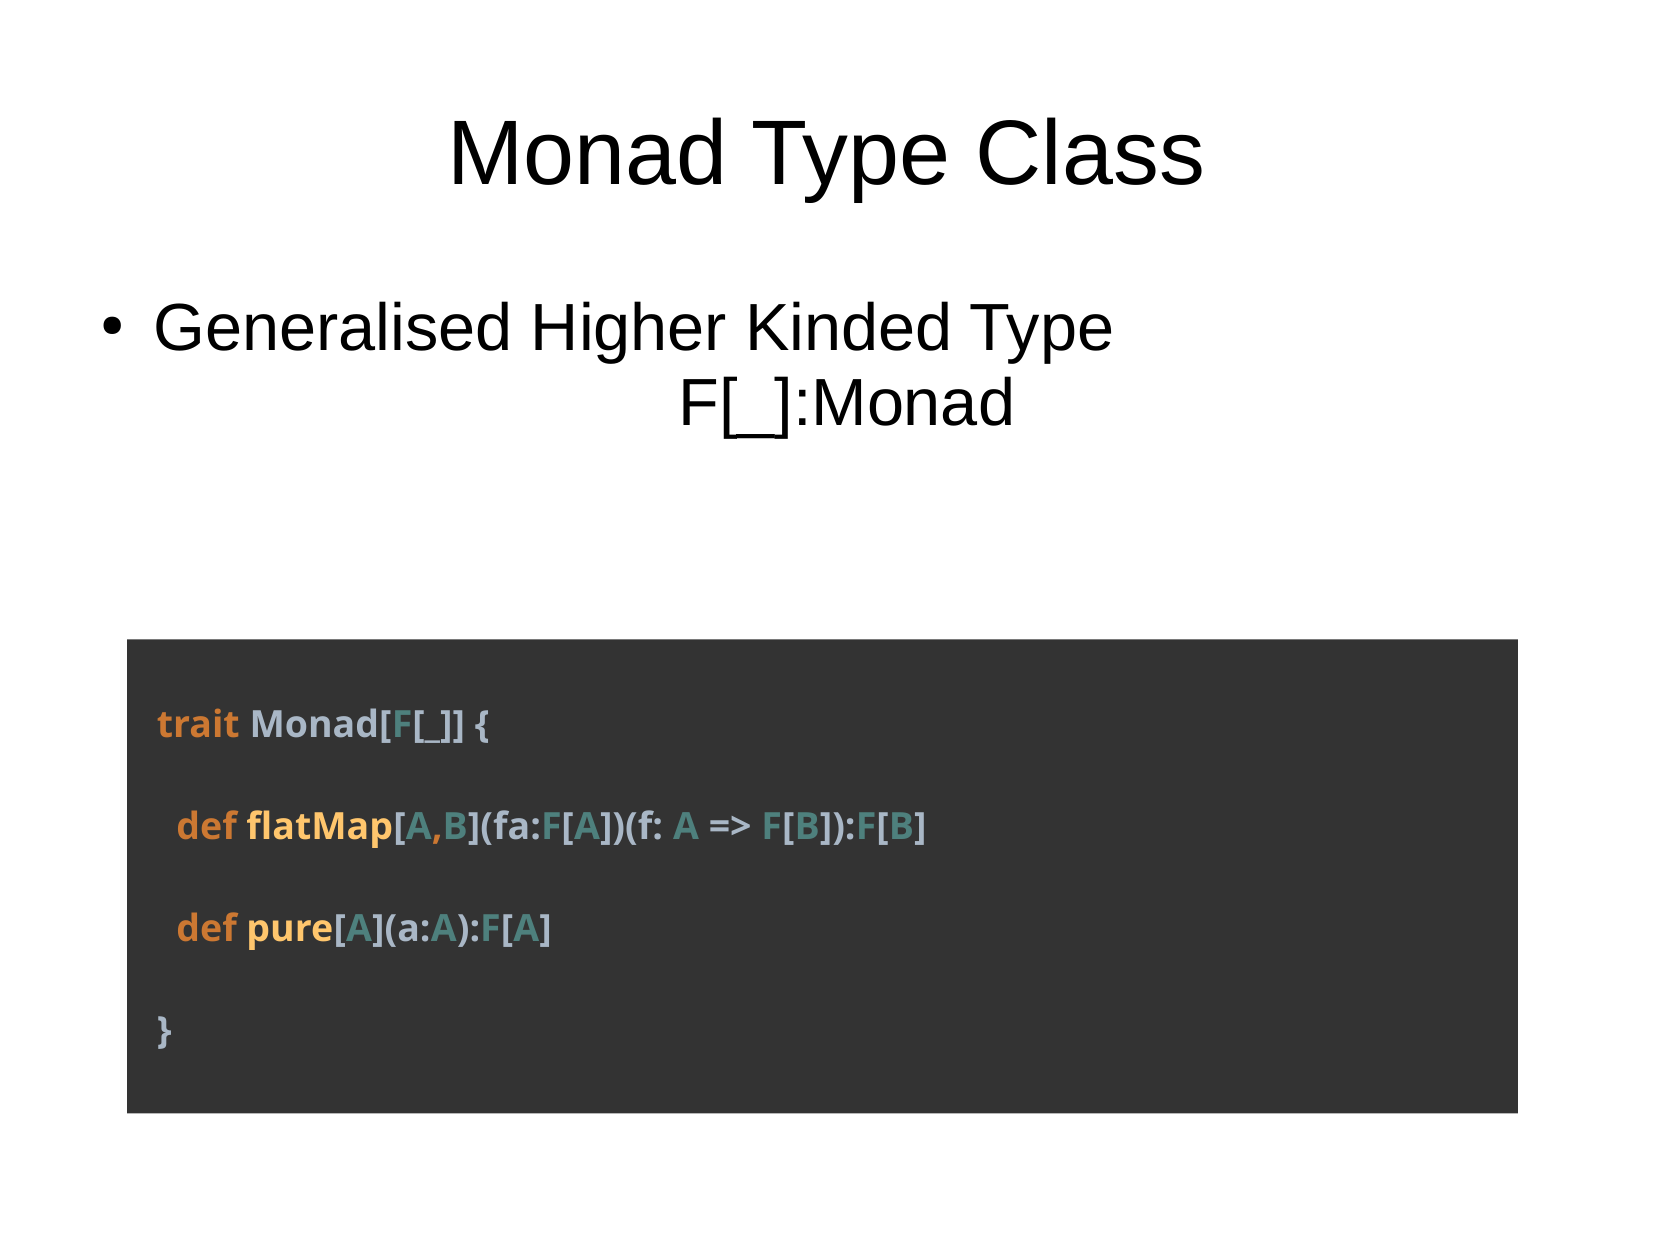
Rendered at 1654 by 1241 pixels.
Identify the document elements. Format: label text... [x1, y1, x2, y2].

text_box trait Monad[F[_]] { def flatMap[A,B](fa:F[A])(f: A => F[B]):F[B] def pure[A](a:A):F[A] } [127, 639, 1518, 1060]
title Monad Type Class [82, 49, 1571, 257]
list Generalised Higher Kinded Type F[_]:Monad [82, 290, 1571, 1010]
